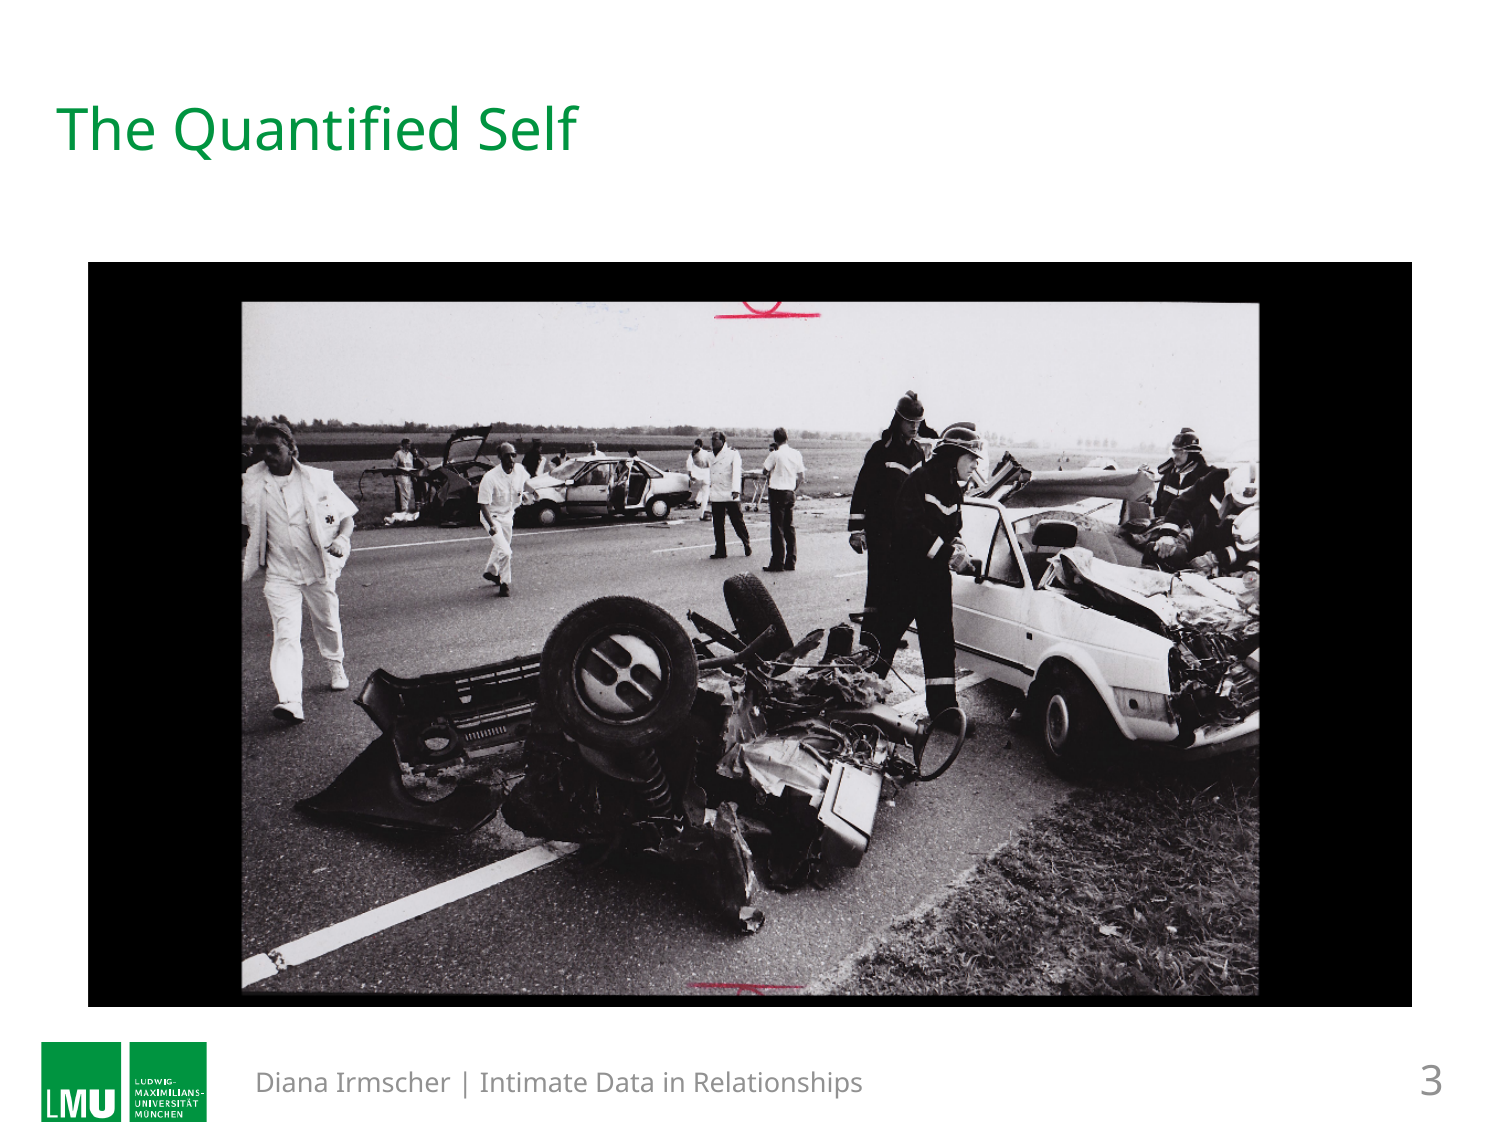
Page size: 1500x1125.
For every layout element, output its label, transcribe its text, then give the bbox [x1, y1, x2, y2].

picture [87, 262, 1412, 1007]
title The Quantified Self [41, 37, 1459, 217]
slide_number <Foliennummer> [1014, 1046, 1459, 1117]
footer Diana Irmscher | Intimate Data in Relationships [240, 1046, 963, 1117]
